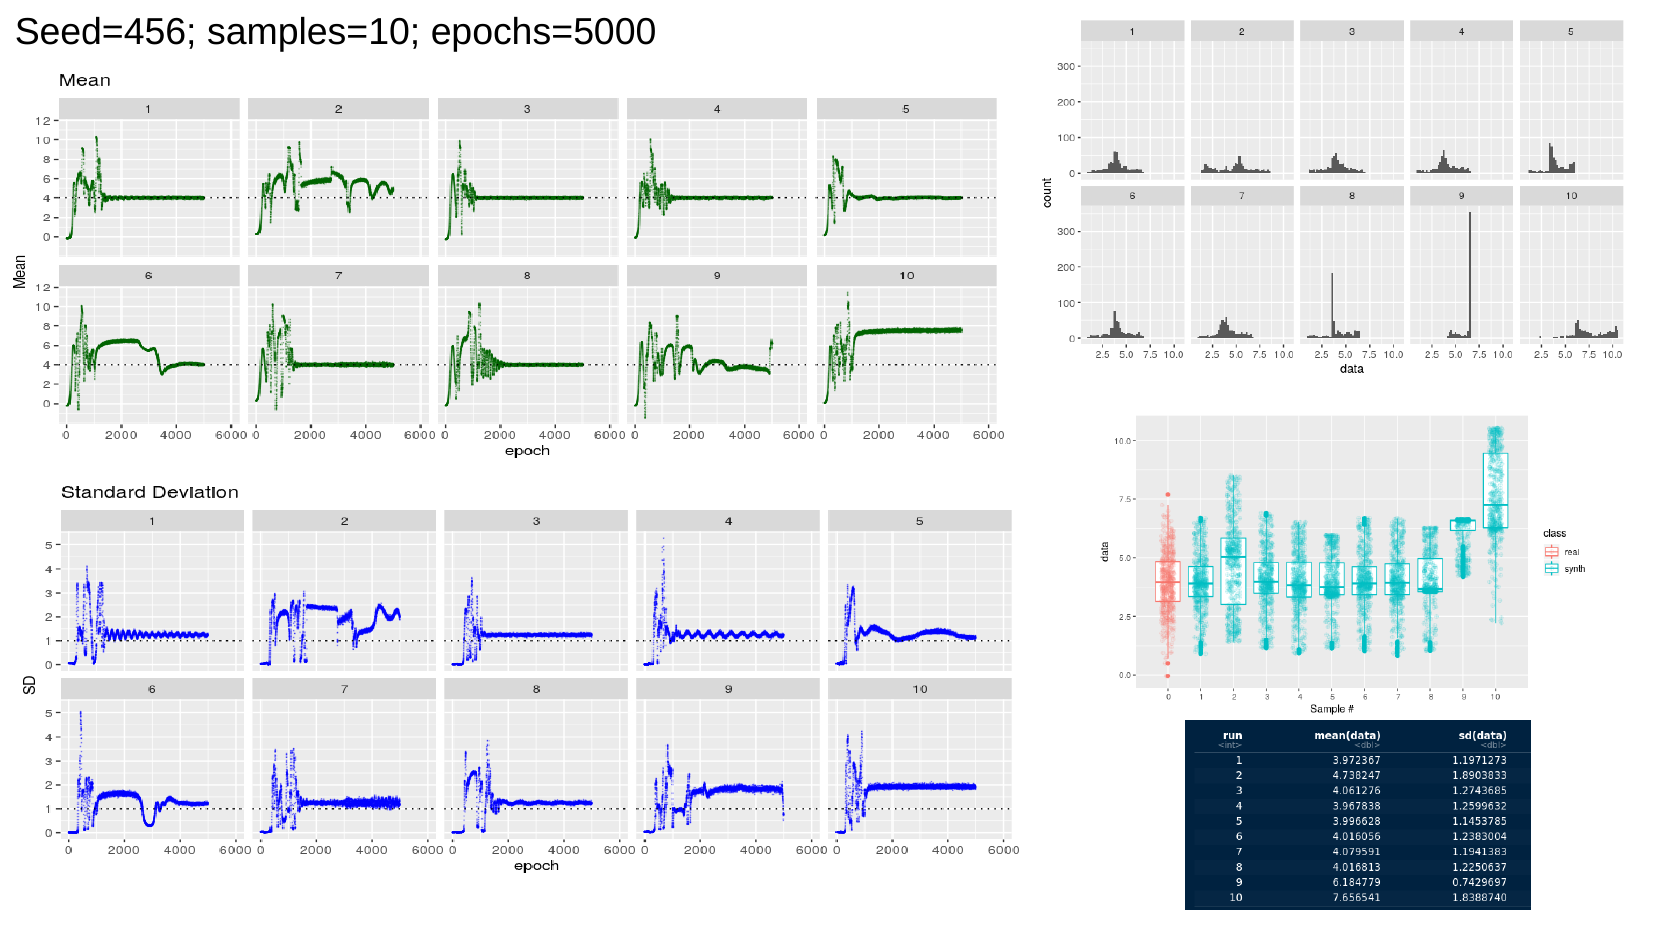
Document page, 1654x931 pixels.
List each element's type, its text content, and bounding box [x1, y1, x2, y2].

picture [1035, 14, 1629, 382]
picture [5, 67, 1006, 466]
picture [15, 479, 1021, 880]
picture [1095, 410, 1596, 910]
text_box Seed=456; samples=10; epochs=5000 [0, 2, 874, 78]
